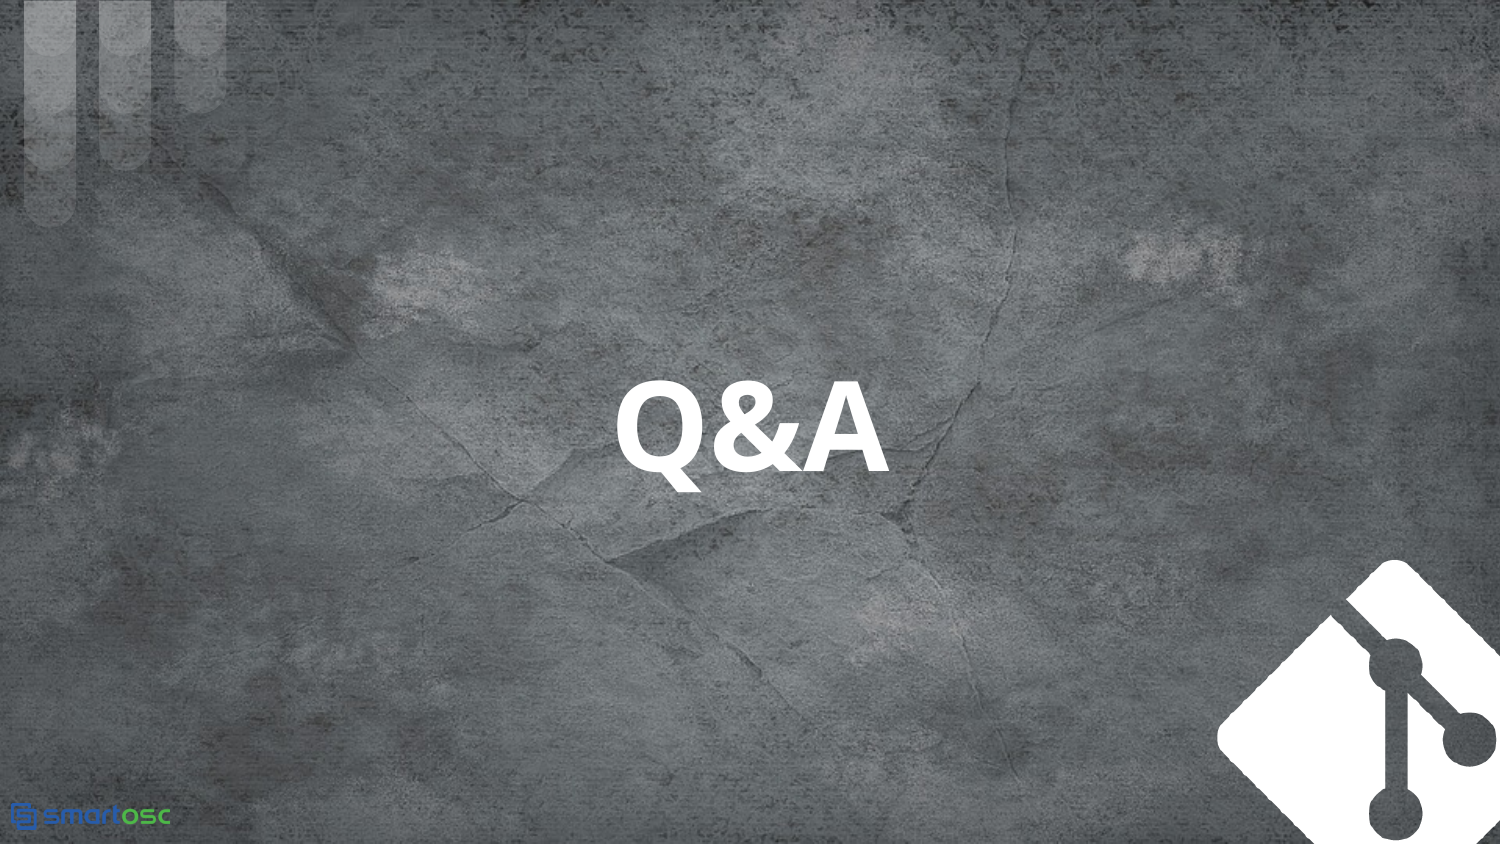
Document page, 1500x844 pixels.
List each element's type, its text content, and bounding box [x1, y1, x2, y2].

picture [0, 0, 1500, 844]
title Q&A [269, 268, 1231, 576]
